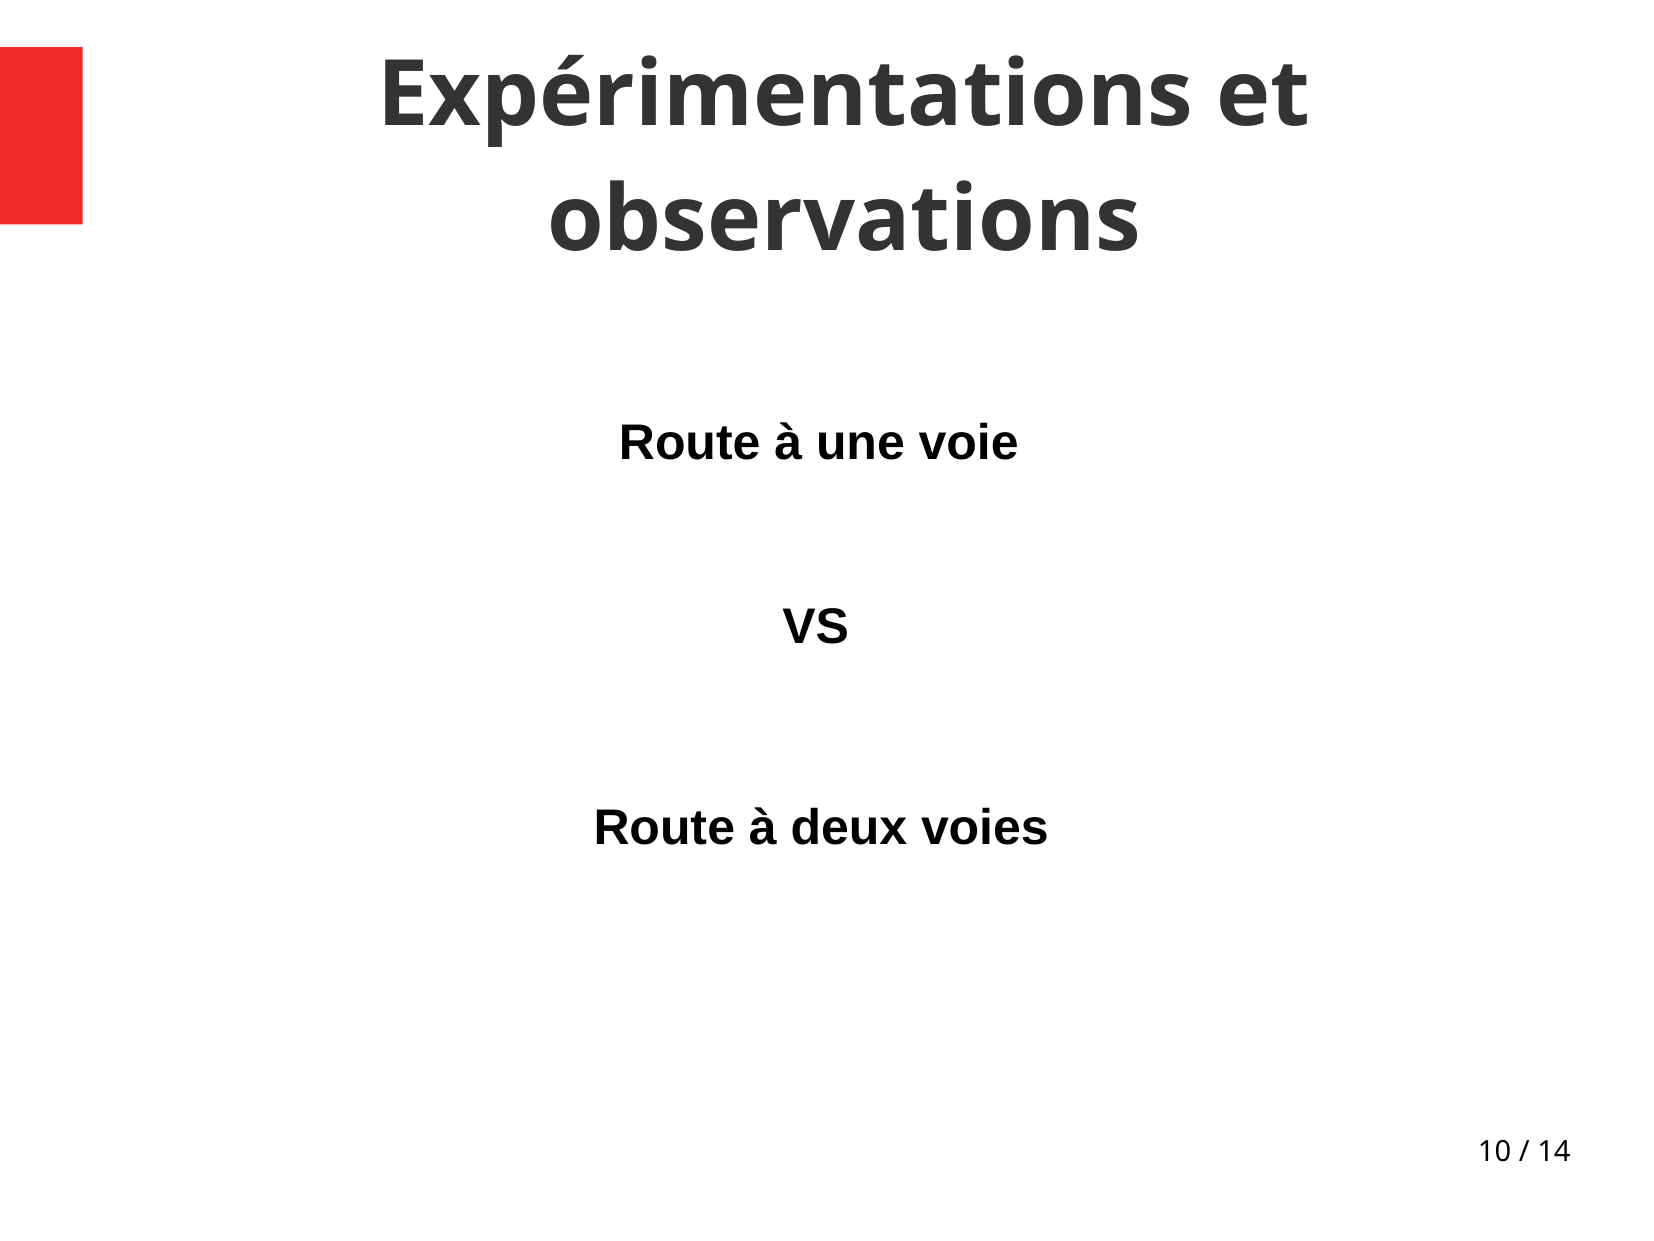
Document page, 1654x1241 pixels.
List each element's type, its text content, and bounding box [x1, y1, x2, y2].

text_box VS [767, 590, 1110, 662]
text_box Route à deux voies [578, 791, 1064, 863]
text_box Route à une voie [604, 407, 1034, 478]
title Expérimentations et observations [118, 45, 1571, 260]
